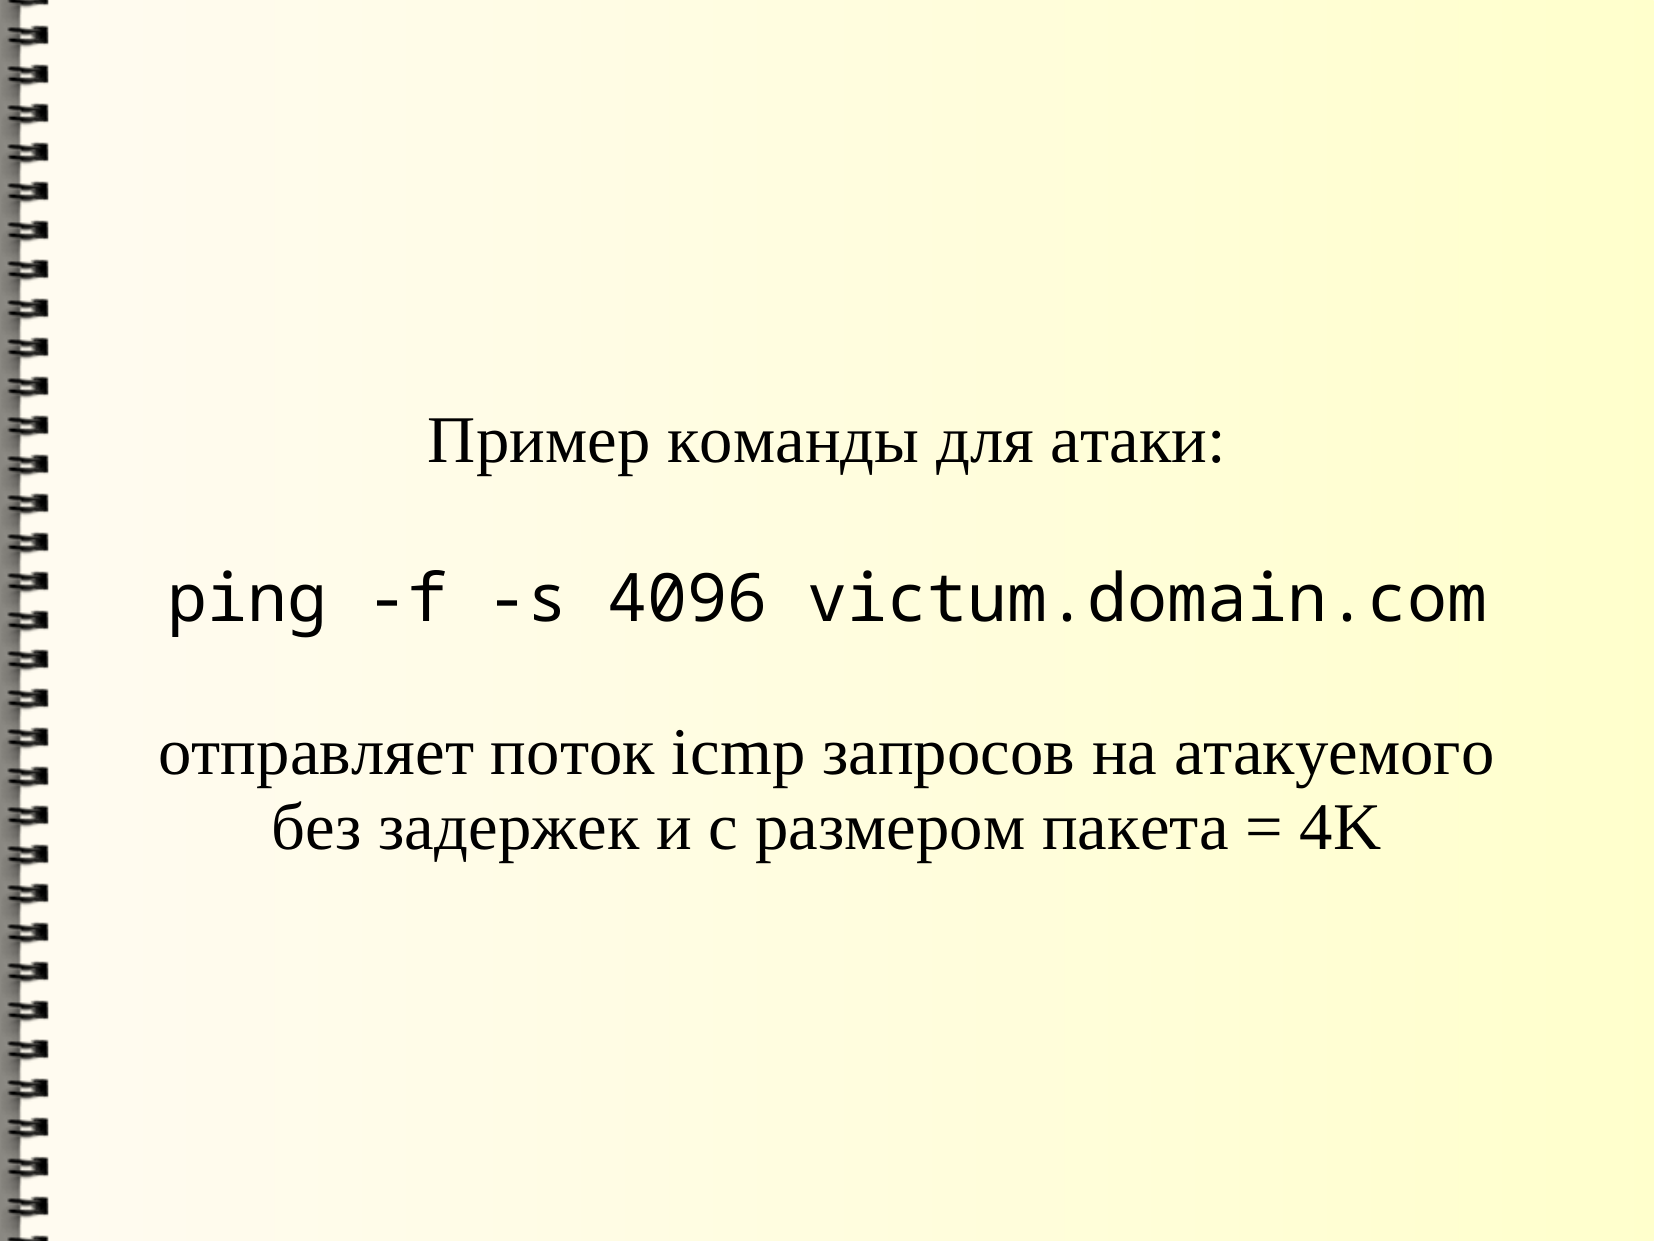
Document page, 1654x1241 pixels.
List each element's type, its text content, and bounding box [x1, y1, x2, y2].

picture [0, 0, 1654, 1241]
subtitle Пример команды для атаки: ping -f -s 4096 victum.domain.com отправляет поток icmp запросов на атакуемого без задержек и с размером пакета = 4K [121, 110, 1534, 1156]
